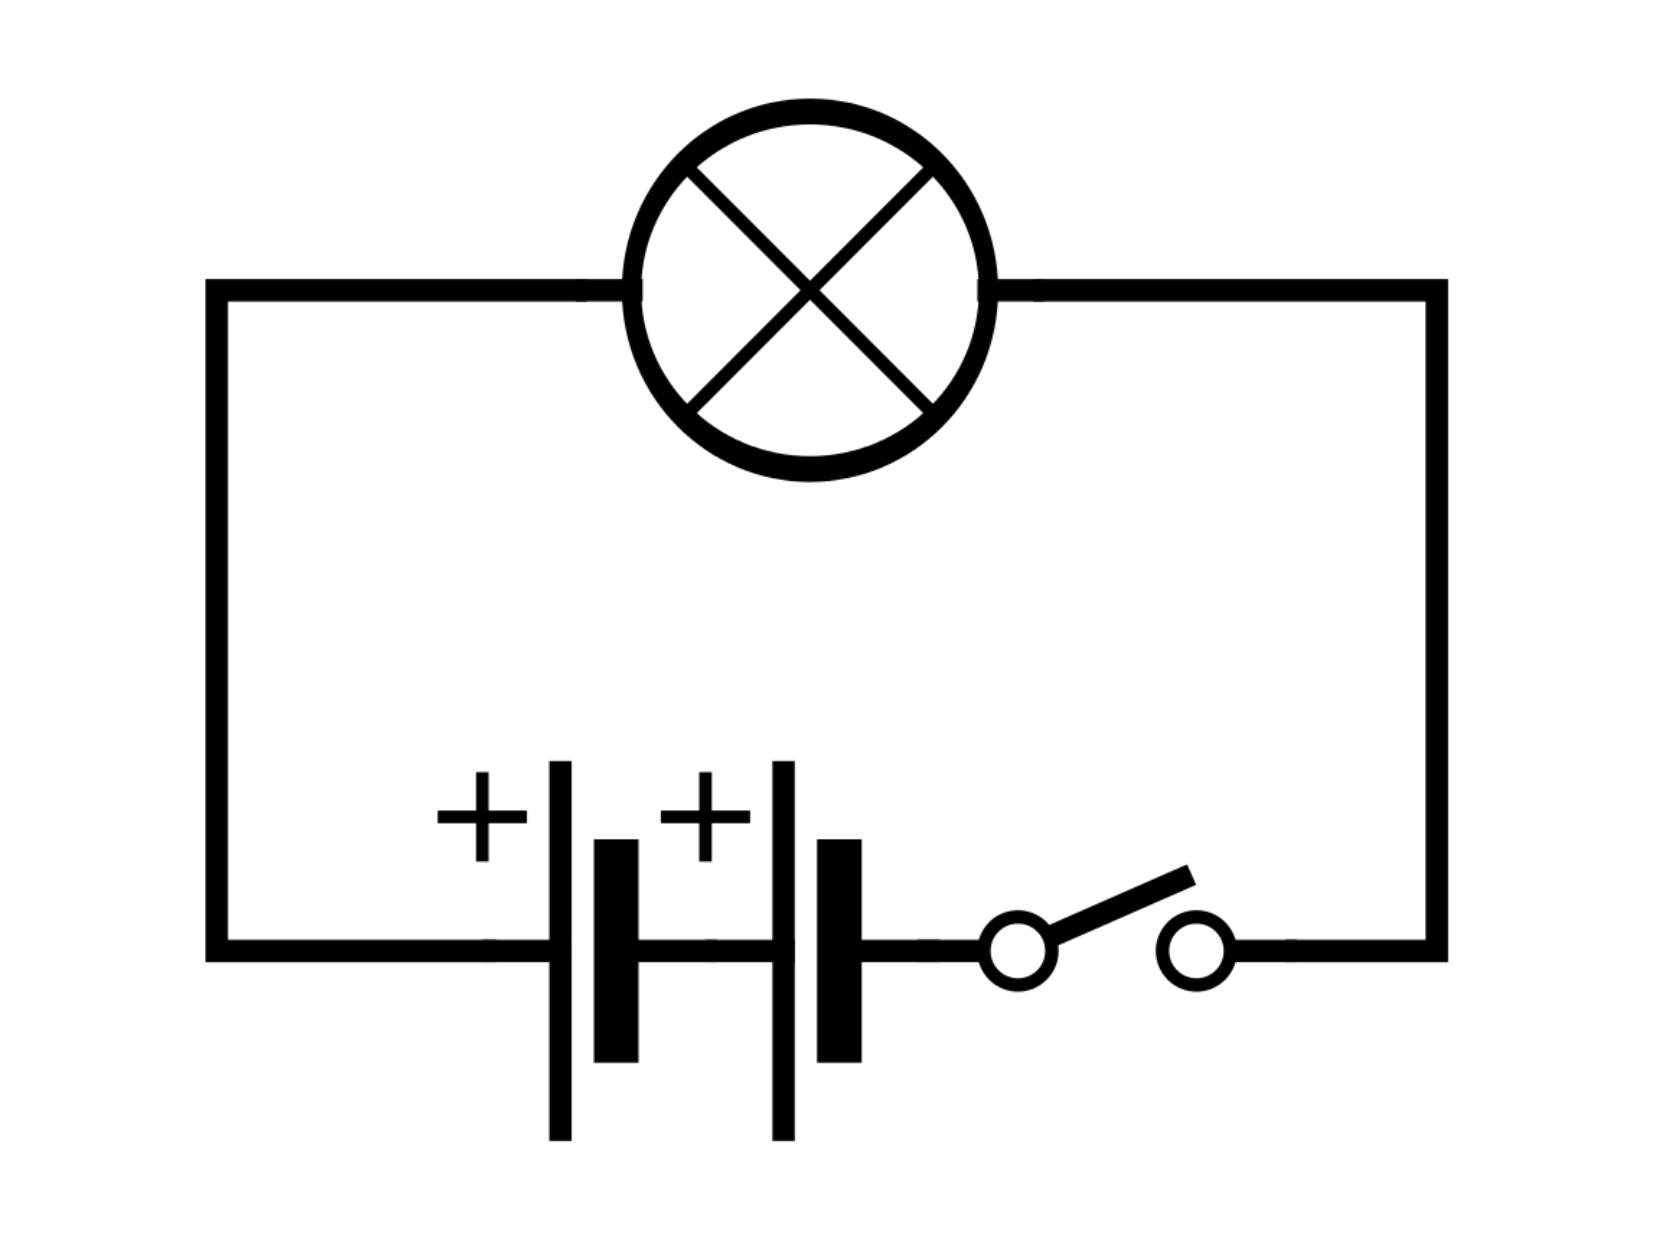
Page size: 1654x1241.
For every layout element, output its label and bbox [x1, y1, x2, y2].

picture [106, 0, 1548, 1241]
